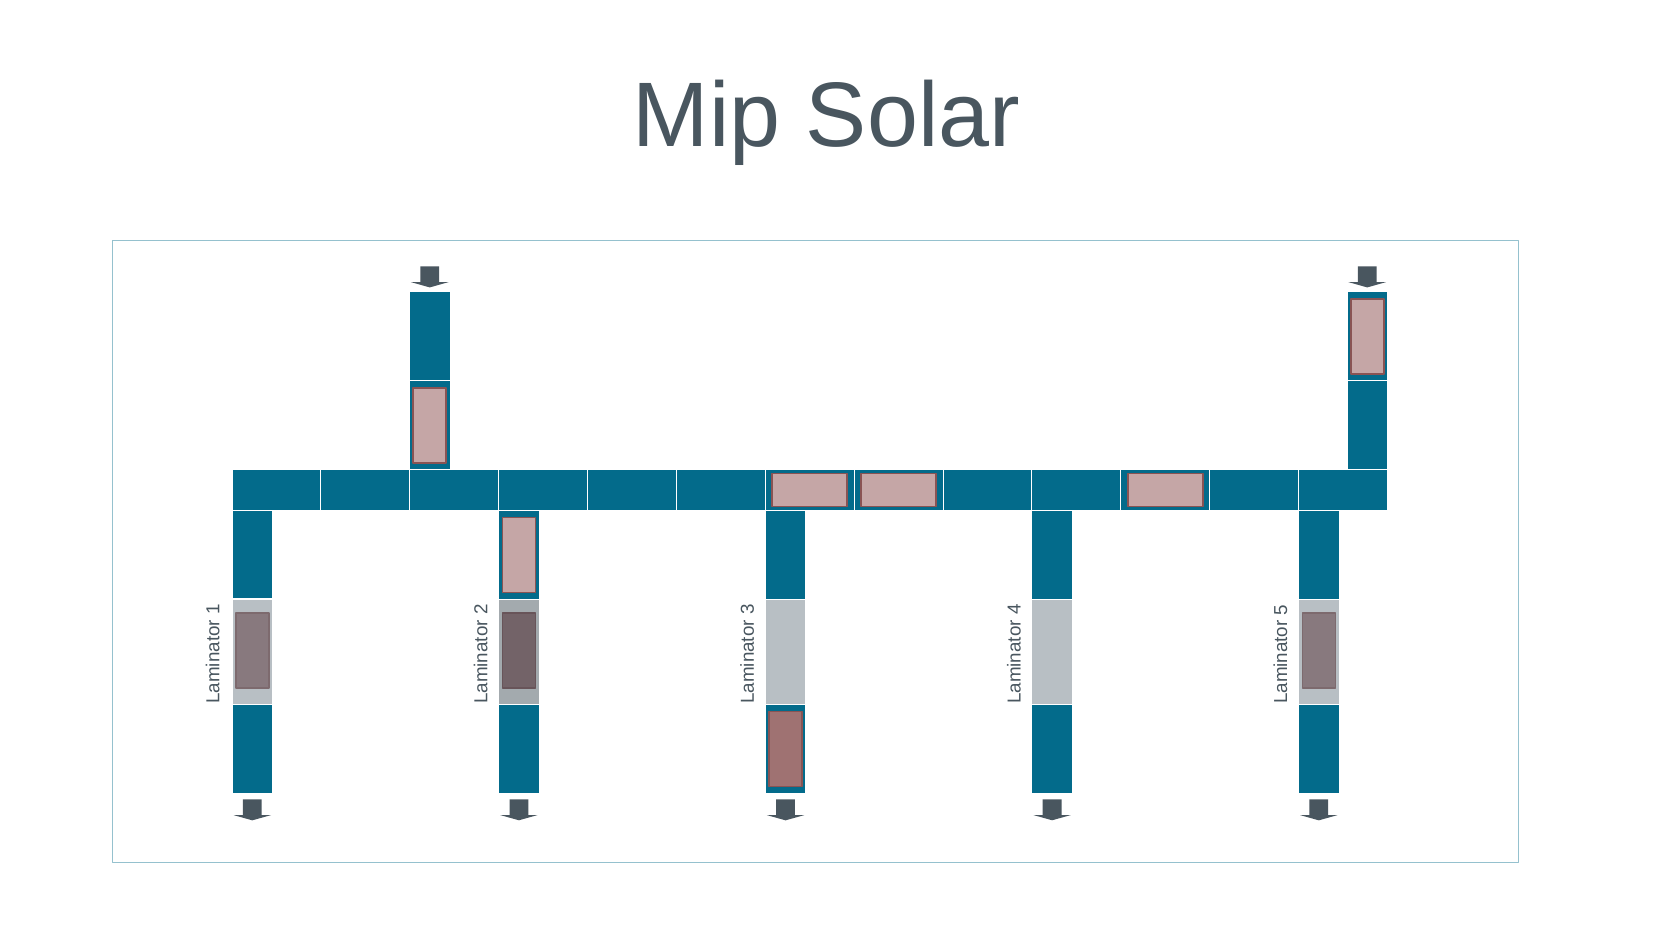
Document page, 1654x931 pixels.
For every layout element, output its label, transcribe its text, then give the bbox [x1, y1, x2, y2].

text_box [1033, 799, 1071, 821]
text_box [1300, 799, 1338, 821]
text_box Laminator 2 [462, 589, 499, 719]
text_box Laminator 3 [729, 589, 766, 719]
text_box [233, 799, 272, 821]
text_box Laminator 4 [996, 589, 1032, 719]
text_box [1348, 266, 1387, 288]
title Mip Solar [82, 37, 1571, 193]
text_box Laminator 5 [1262, 589, 1299, 719]
text_box [410, 266, 449, 288]
text_box [766, 799, 805, 821]
text_box [500, 799, 538, 821]
text_box Laminator 1 [195, 589, 231, 719]
text_box [232, 291, 1388, 794]
